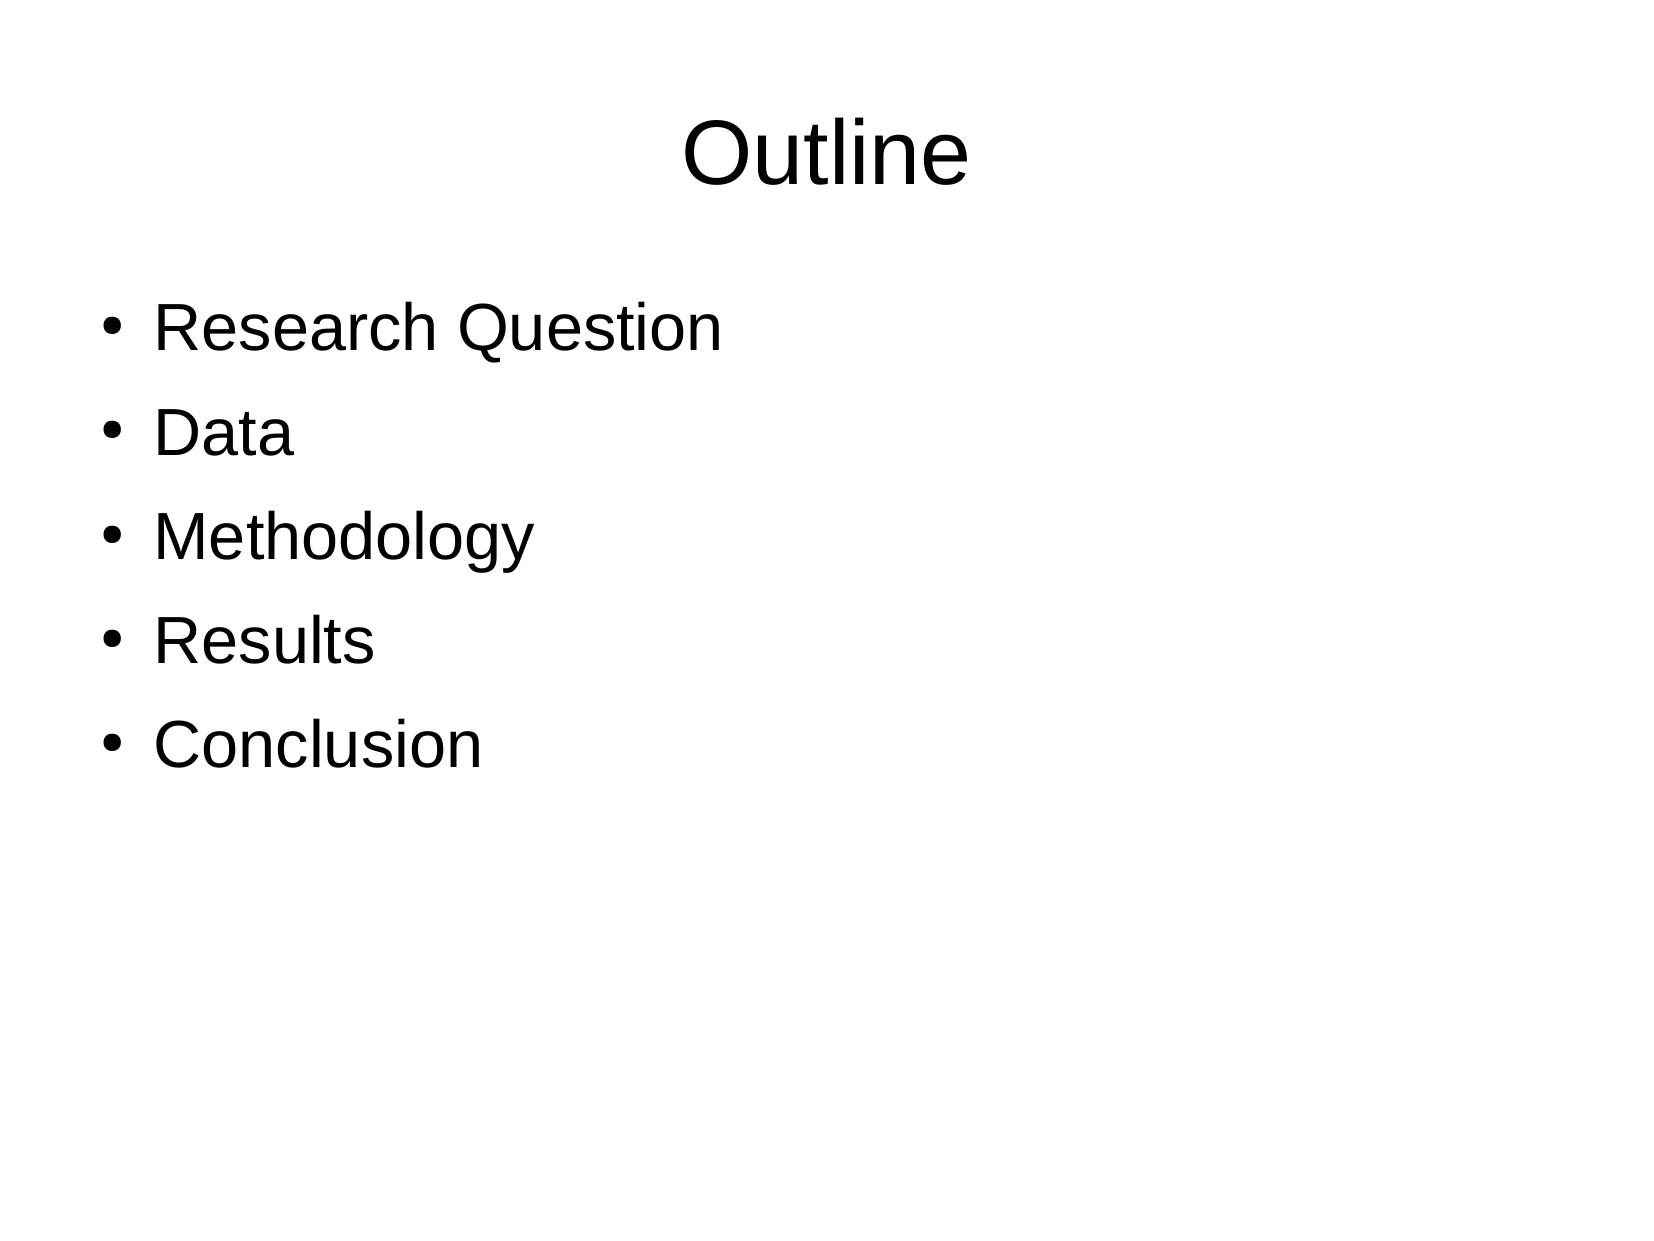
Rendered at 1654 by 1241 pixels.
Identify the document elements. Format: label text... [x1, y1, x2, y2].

title Outline [82, 49, 1571, 257]
list Research Question Data Methodology Results Conclusion [82, 290, 1571, 1010]
